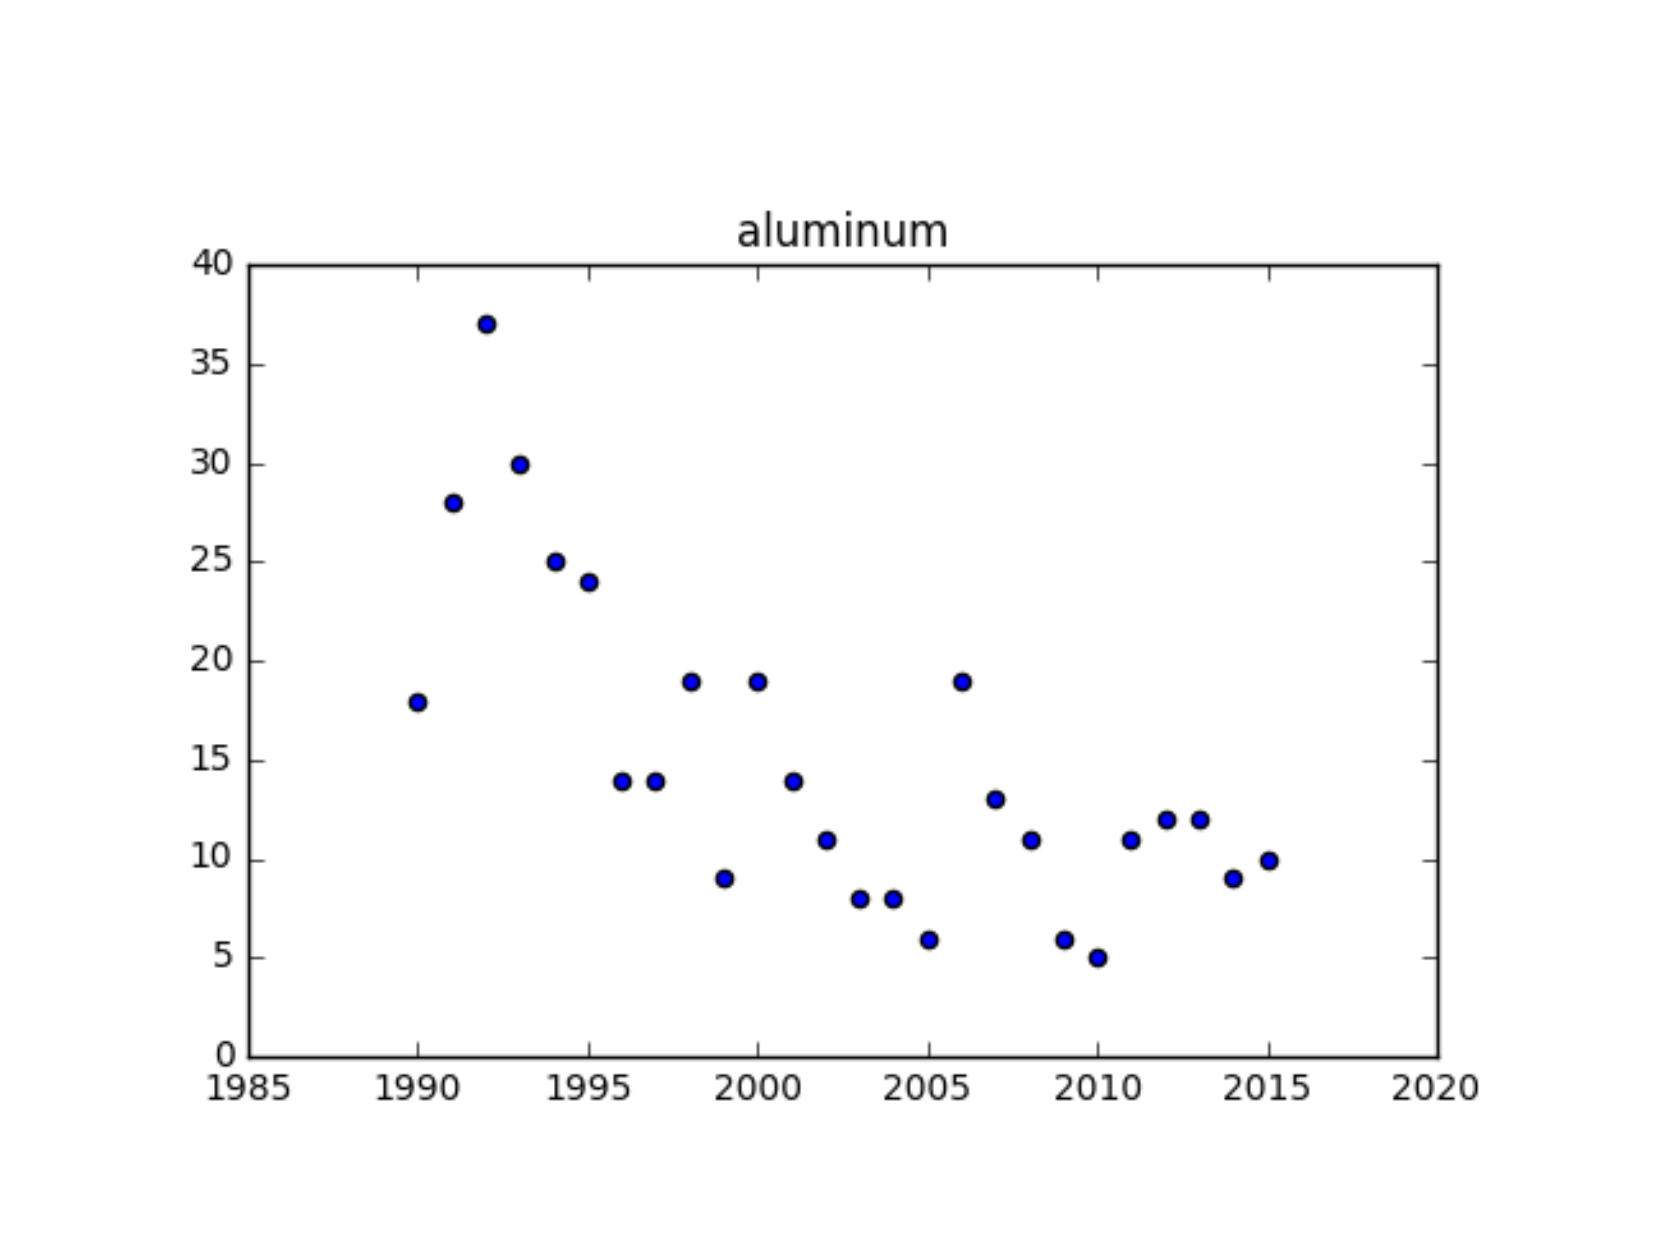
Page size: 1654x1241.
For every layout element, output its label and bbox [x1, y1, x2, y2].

picture [57, 163, 1591, 1186]
